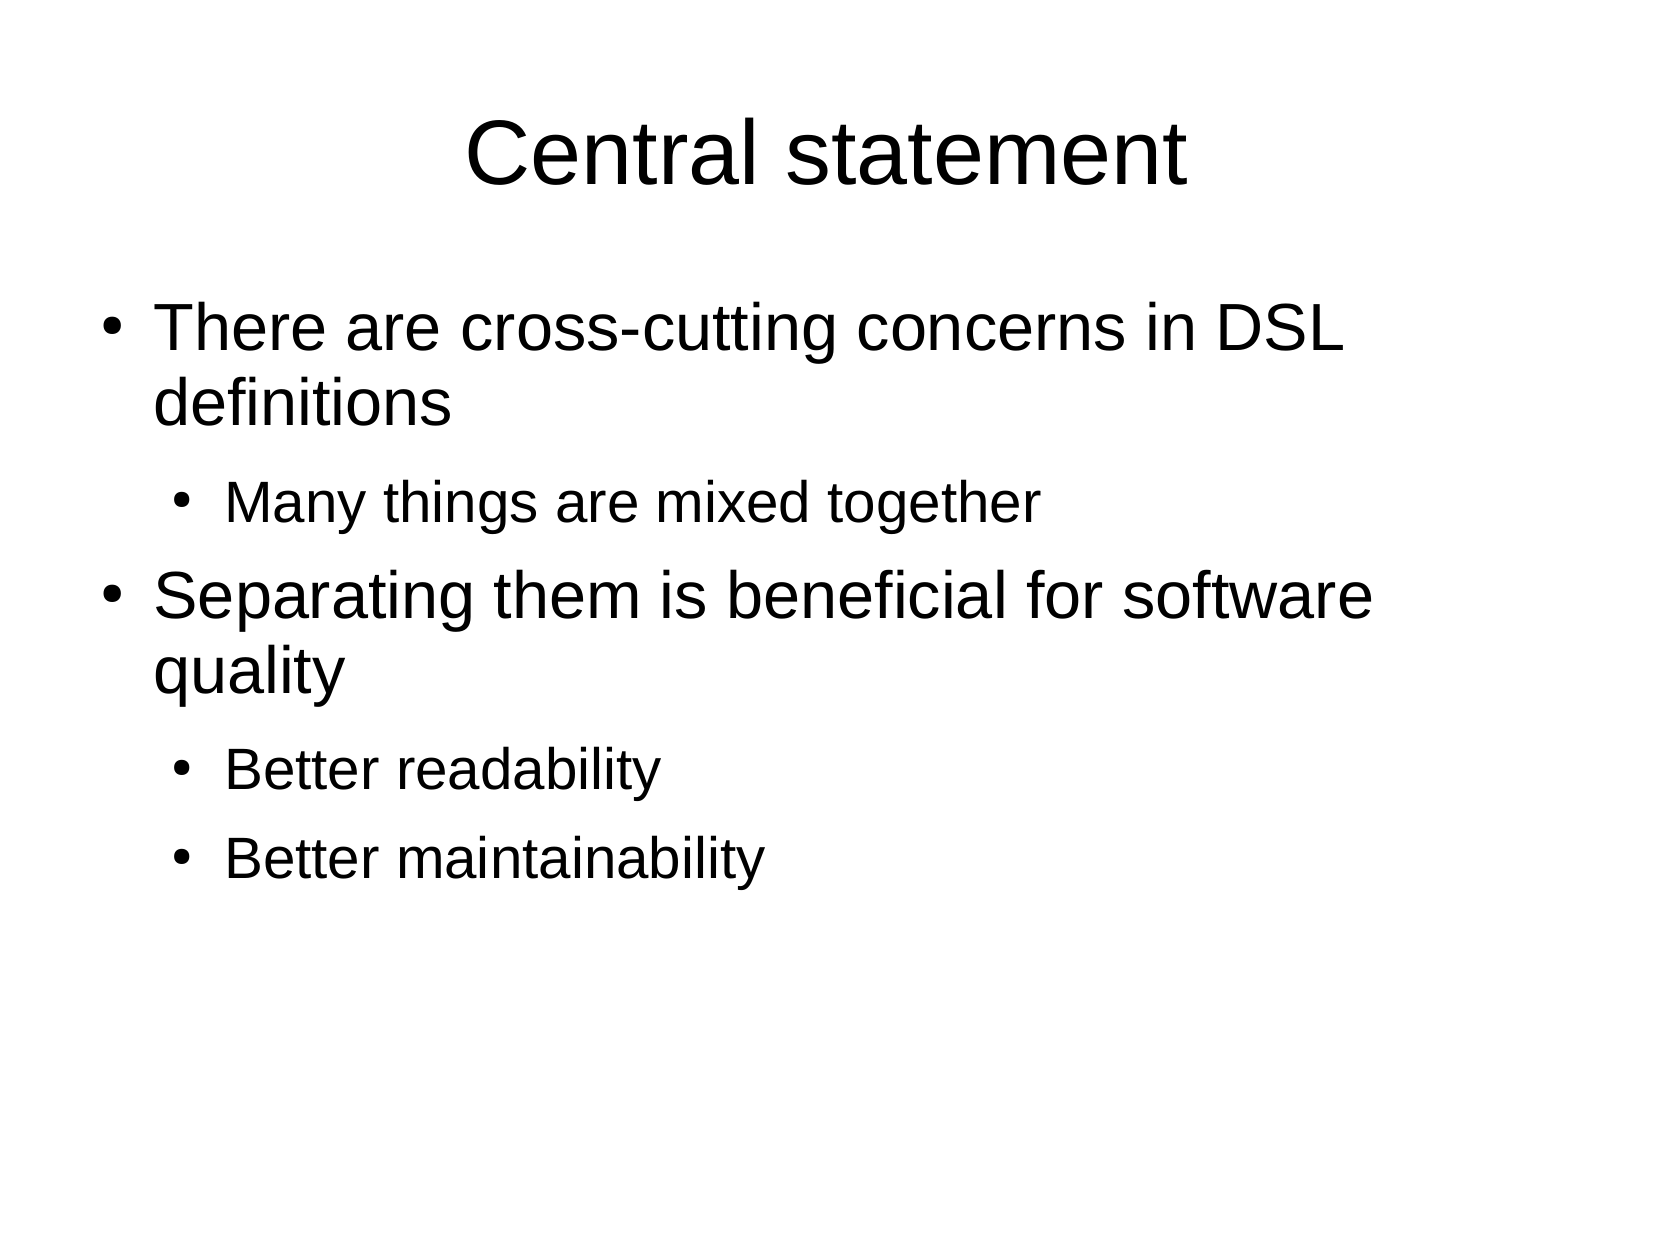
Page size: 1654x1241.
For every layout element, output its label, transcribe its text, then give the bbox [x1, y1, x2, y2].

title Central statement [82, 56, 1571, 250]
list There are cross-cutting concerns in DSL definitions Many things are mixed together Separating them is beneficial for software quality Better readability Better maintainability [82, 290, 1571, 1109]
